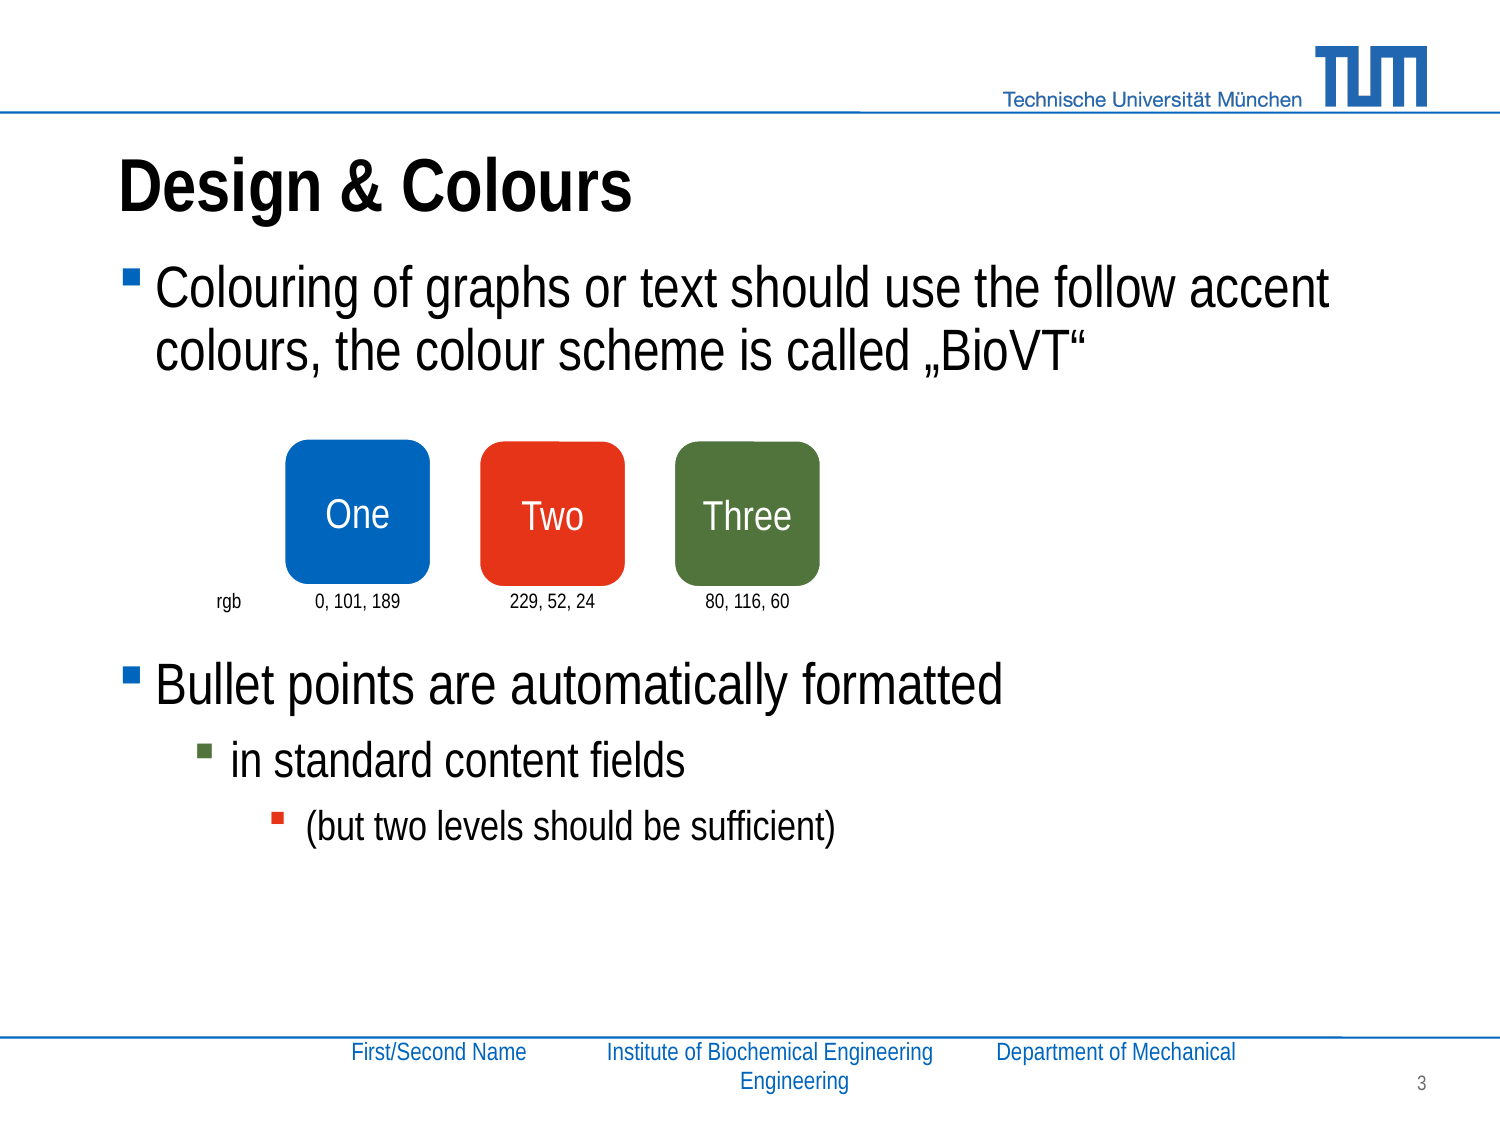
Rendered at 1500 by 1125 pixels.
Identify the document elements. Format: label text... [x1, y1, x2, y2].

footer First/Second Name Institute of Biochemical Engineering Department of Mechanical Engineering [278, 1042, 1312, 1103]
text_box 0, 101, 189 [283, 580, 432, 621]
text_box 80, 116, 60 [673, 580, 822, 621]
list Colouring of graphs or text should use the follow accent colours, the colour scheme is called „BioVT“ Bullet points are automatically formatted in standard content fields (but two levels should be sufficient) [103, 249, 1473, 1014]
text_box 229, 52, 24 [478, 580, 627, 621]
picture [1003, 46, 1427, 107]
text_box Two [478, 439, 627, 580]
title Design & Colours [103, 114, 1397, 235]
text_box Three [673, 439, 822, 580]
slide_number <number> [1340, 1042, 1427, 1103]
text_box rgb [197, 580, 261, 621]
text_box One [283, 438, 432, 580]
